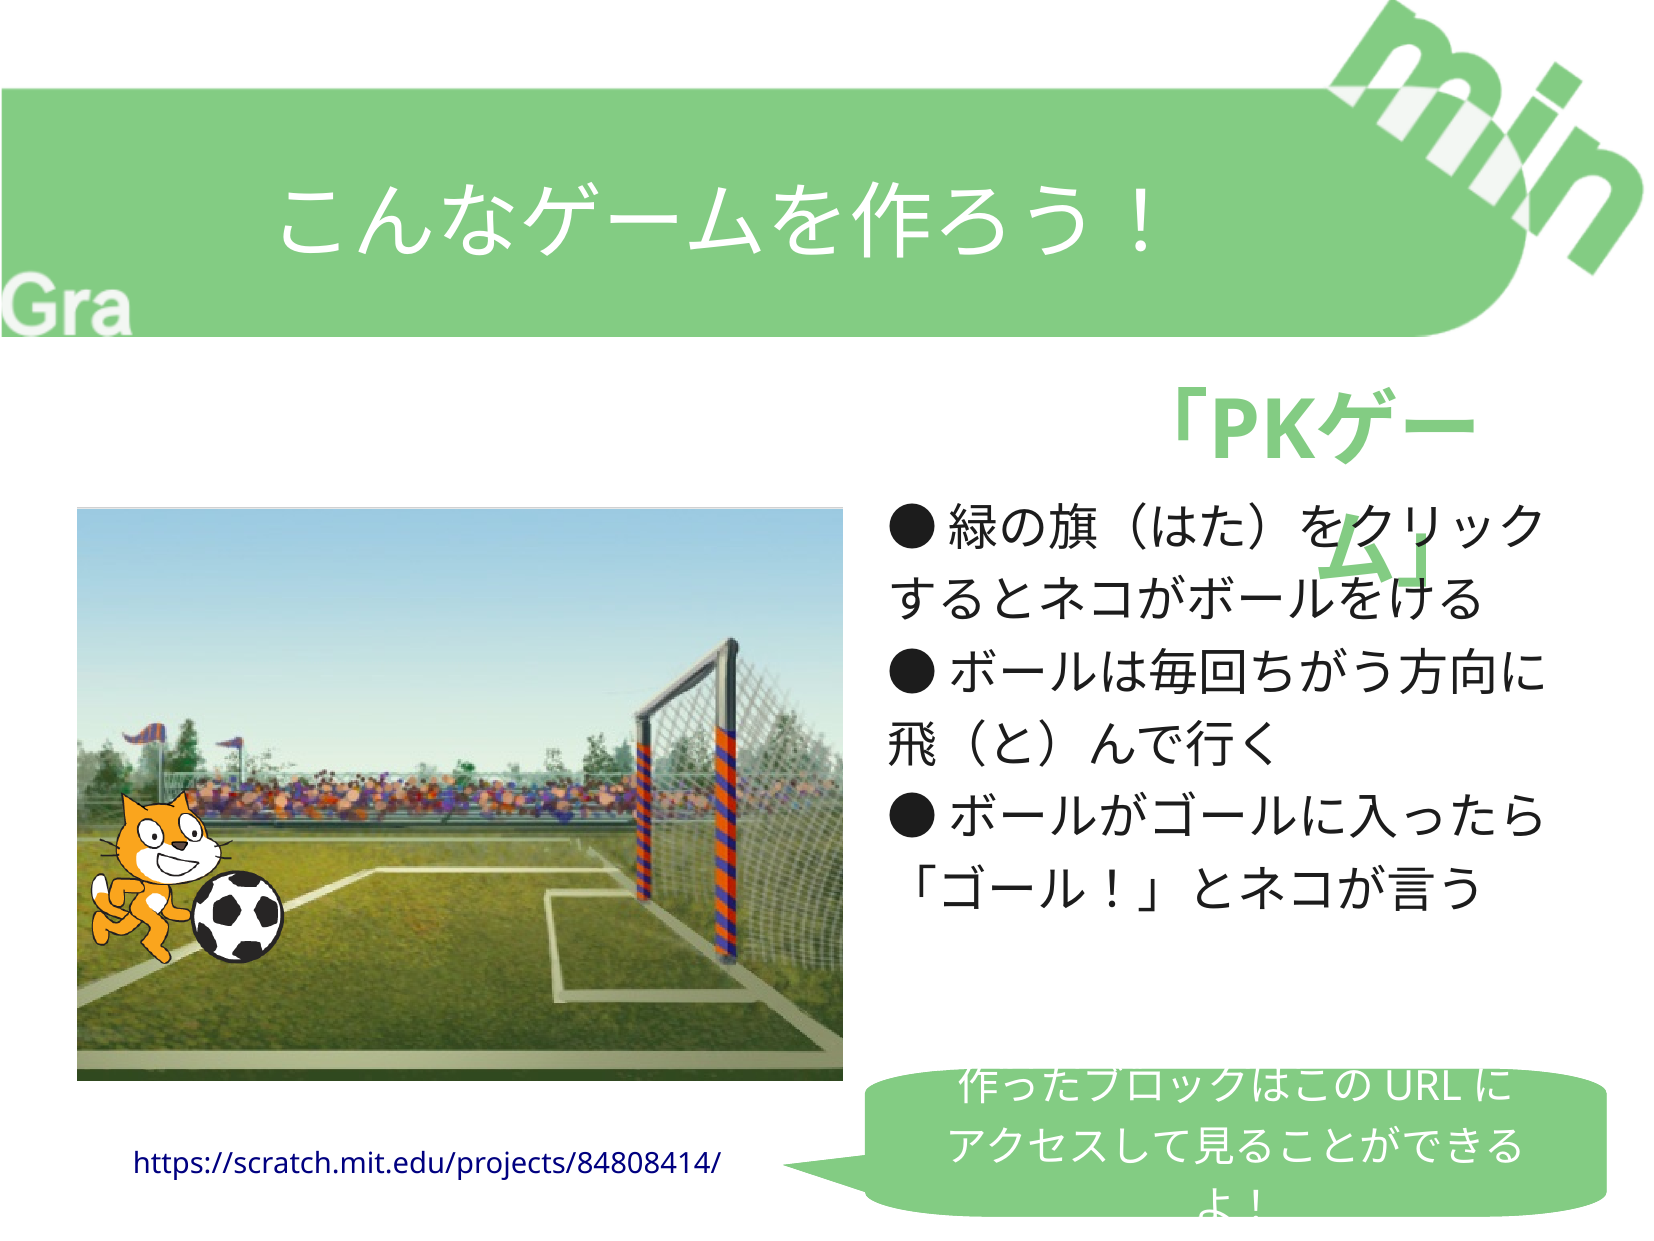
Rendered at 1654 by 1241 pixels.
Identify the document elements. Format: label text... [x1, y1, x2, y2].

text_box ● 緑の旗（はた）をクリックするとネコがボールをける ● ボールは毎回ちがう方向に飛（と）んで行く ● ボールがゴールに入ったら「ゴール！」とネコが言う [872, 479, 1594, 1084]
picture [77, 507, 843, 1081]
title こんなゲームを作ろう！ [11, 111, 1441, 319]
text_box 作ったブロックはこの URL に アクセスして見ることができるよ！ [783, 1068, 1607, 1217]
picture [1, 0, 1654, 337]
text_box 「PKゲーム」 [1110, 354, 1654, 602]
text_box https://scratch.mit.edu/projects/84808414/ [118, 1134, 839, 1193]
